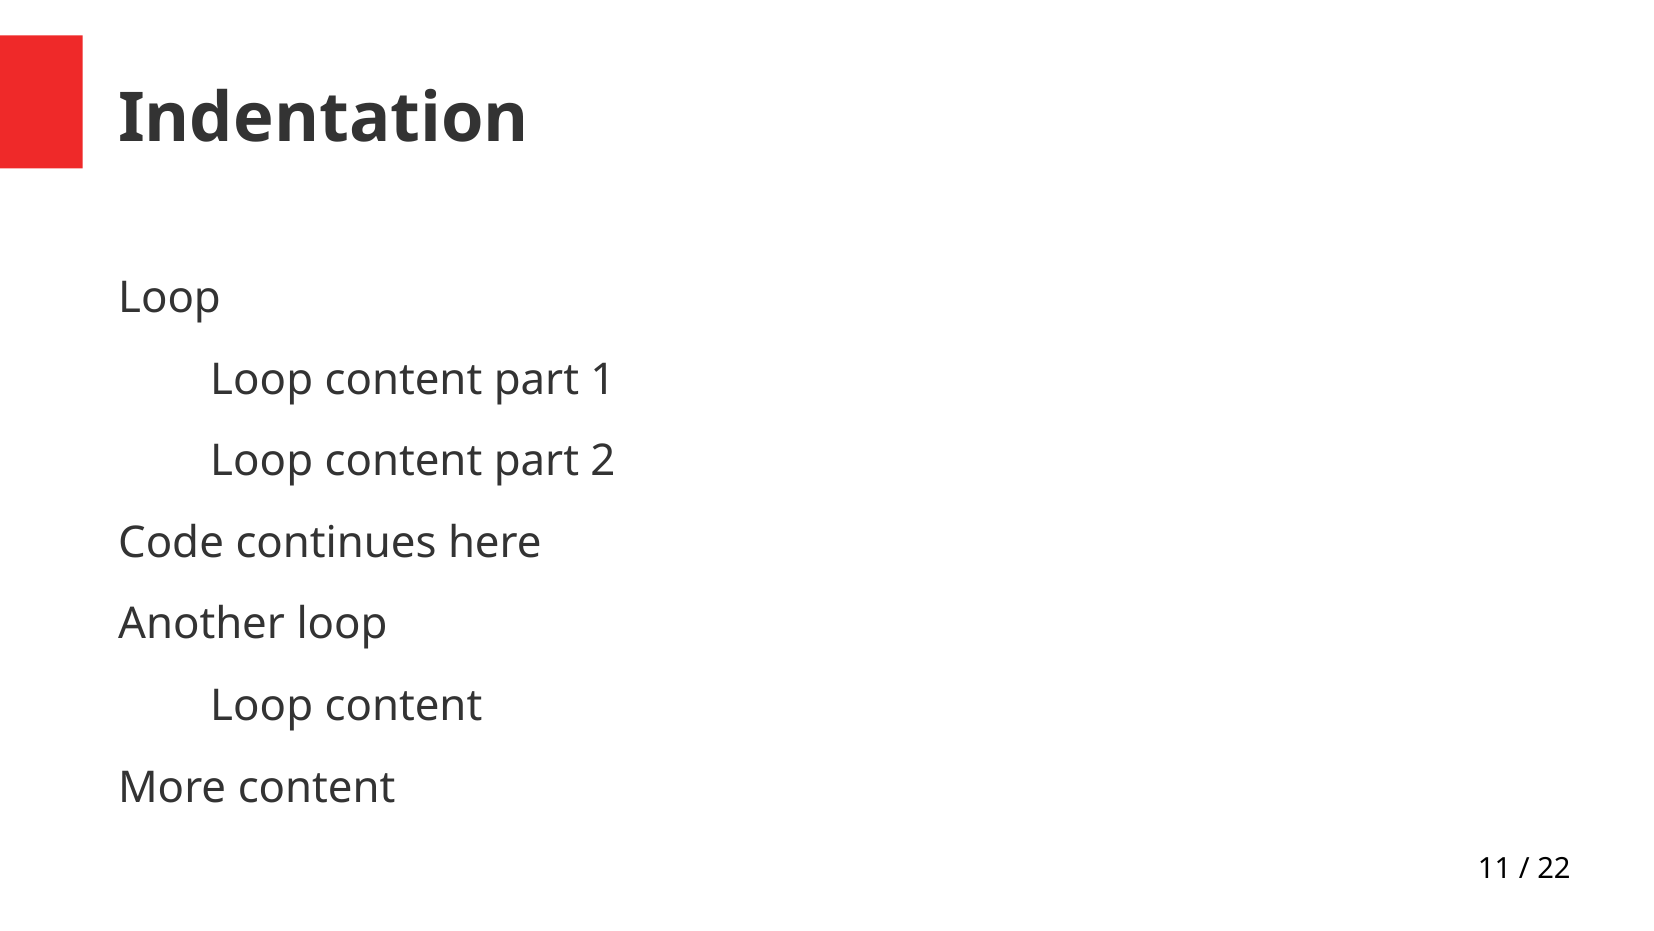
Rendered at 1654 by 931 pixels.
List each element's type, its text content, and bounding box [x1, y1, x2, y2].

list Loop Loop content part 1 Loop content part 2 Code continues here Another loop Loop content More content [118, 265, 1536, 806]
title Indentation [118, 37, 1571, 193]
